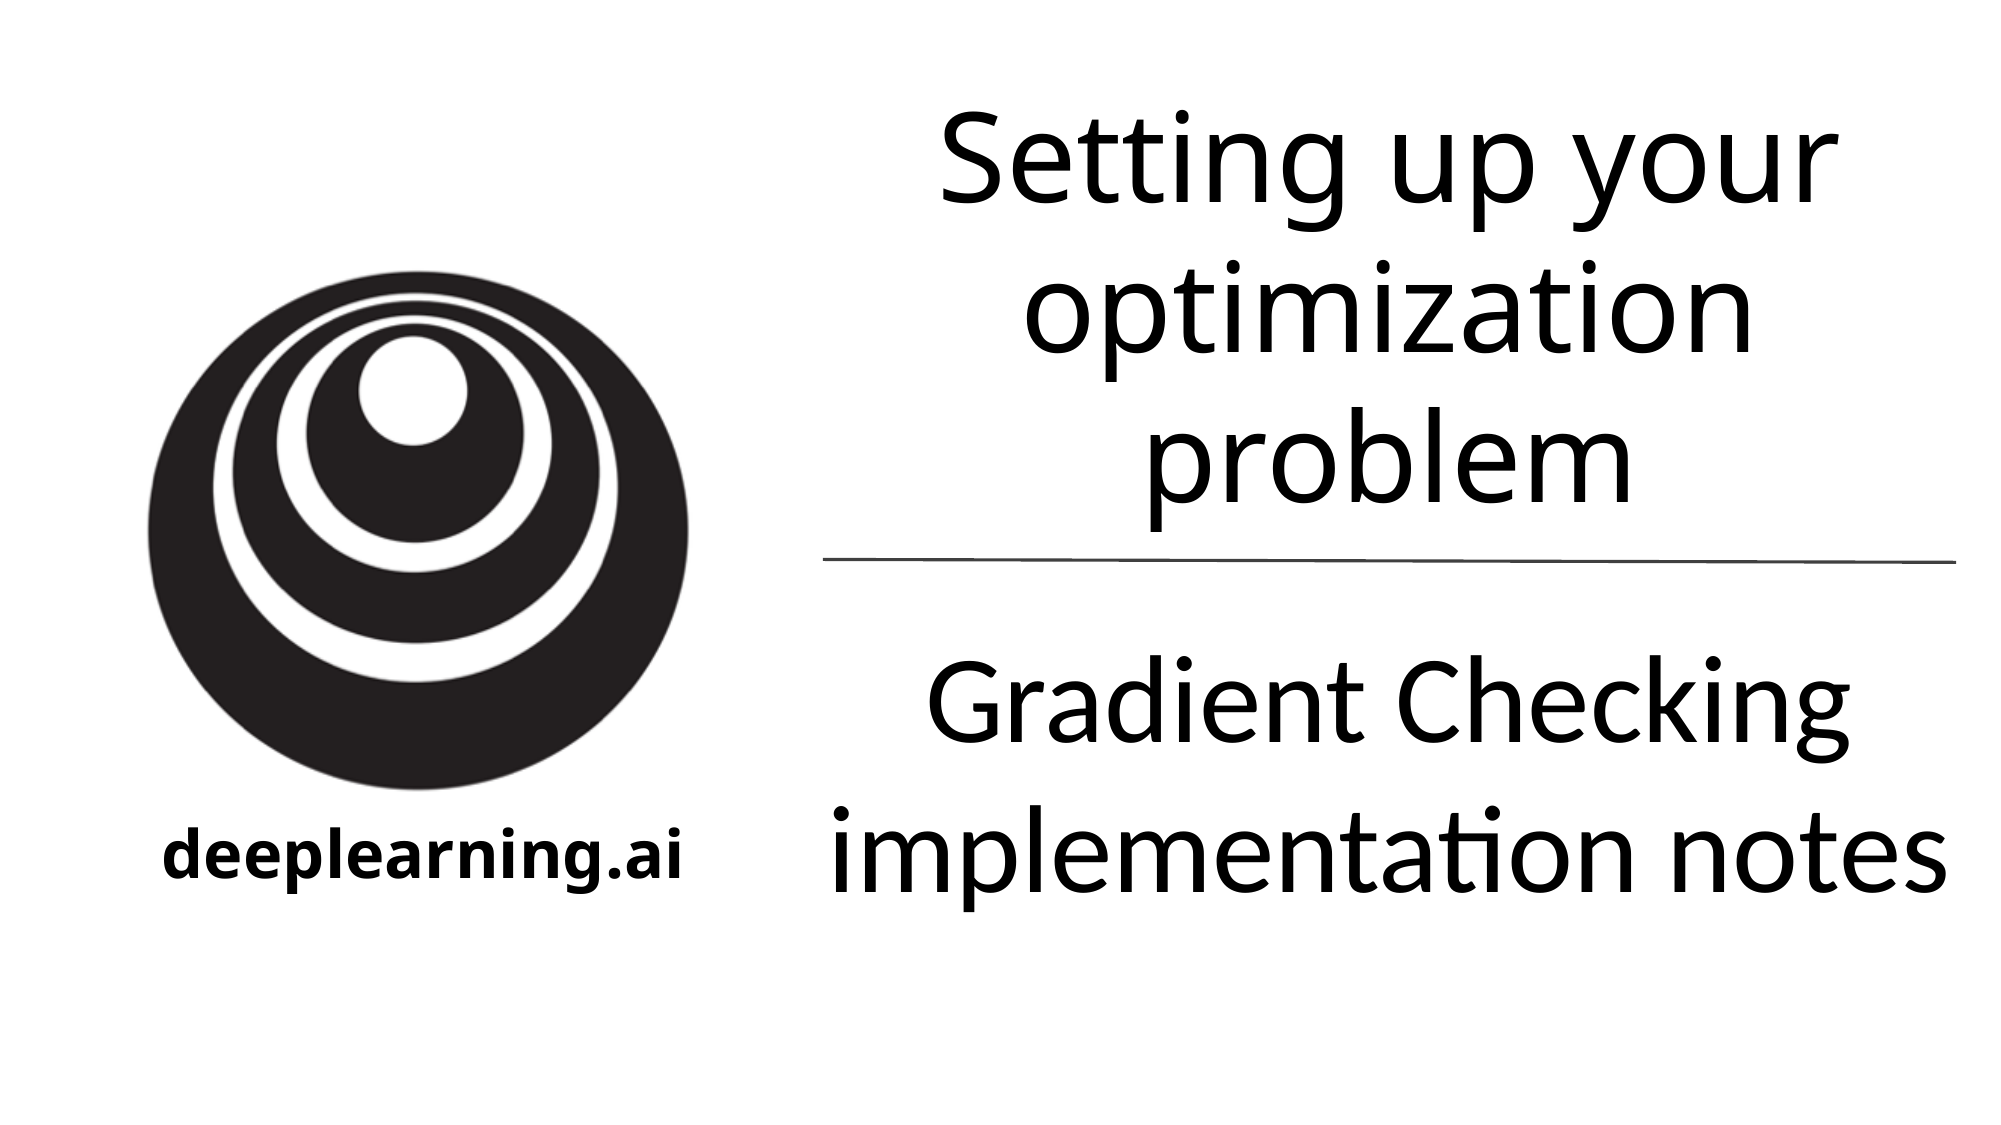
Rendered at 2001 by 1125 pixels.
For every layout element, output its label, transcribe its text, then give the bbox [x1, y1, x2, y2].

text_box deeplearning.ai [56, 768, 790, 901]
picture [108, 234, 739, 768]
text_box Gradient Checking implementation notes [796, 610, 1982, 926]
title Setting up your optimization problem [829, 148, 1950, 536]
